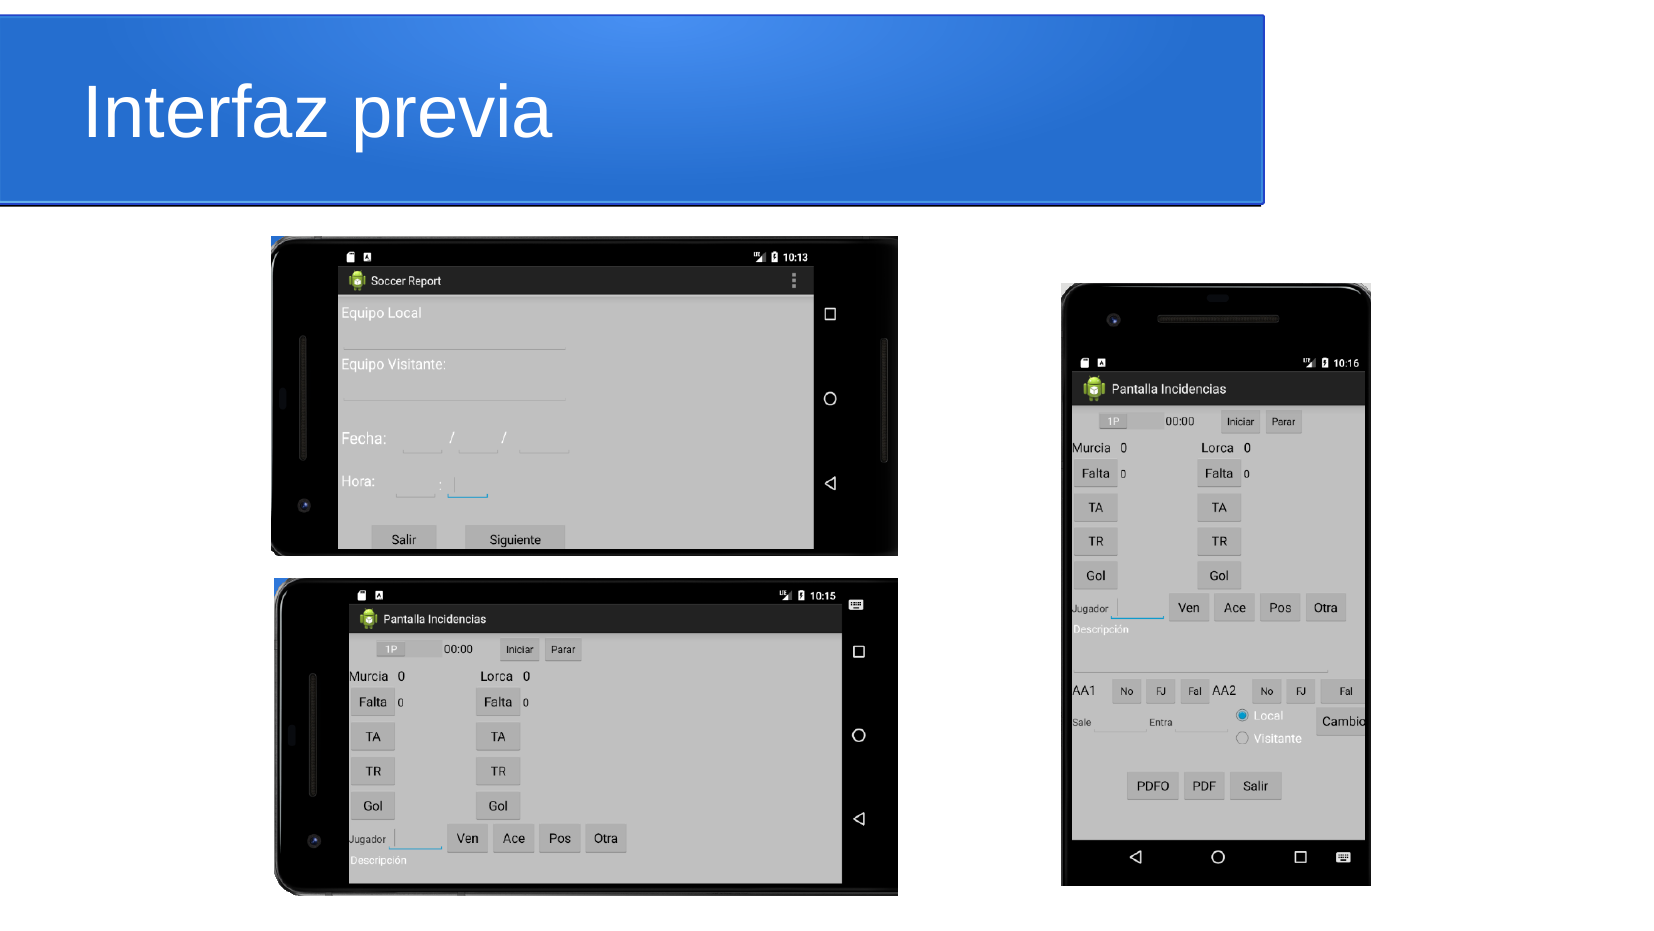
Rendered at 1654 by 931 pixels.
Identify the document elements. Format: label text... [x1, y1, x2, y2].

title Interfaz previa [82, 35, 1235, 189]
picture [271, 236, 898, 556]
picture [1061, 283, 1371, 886]
picture [274, 578, 898, 896]
